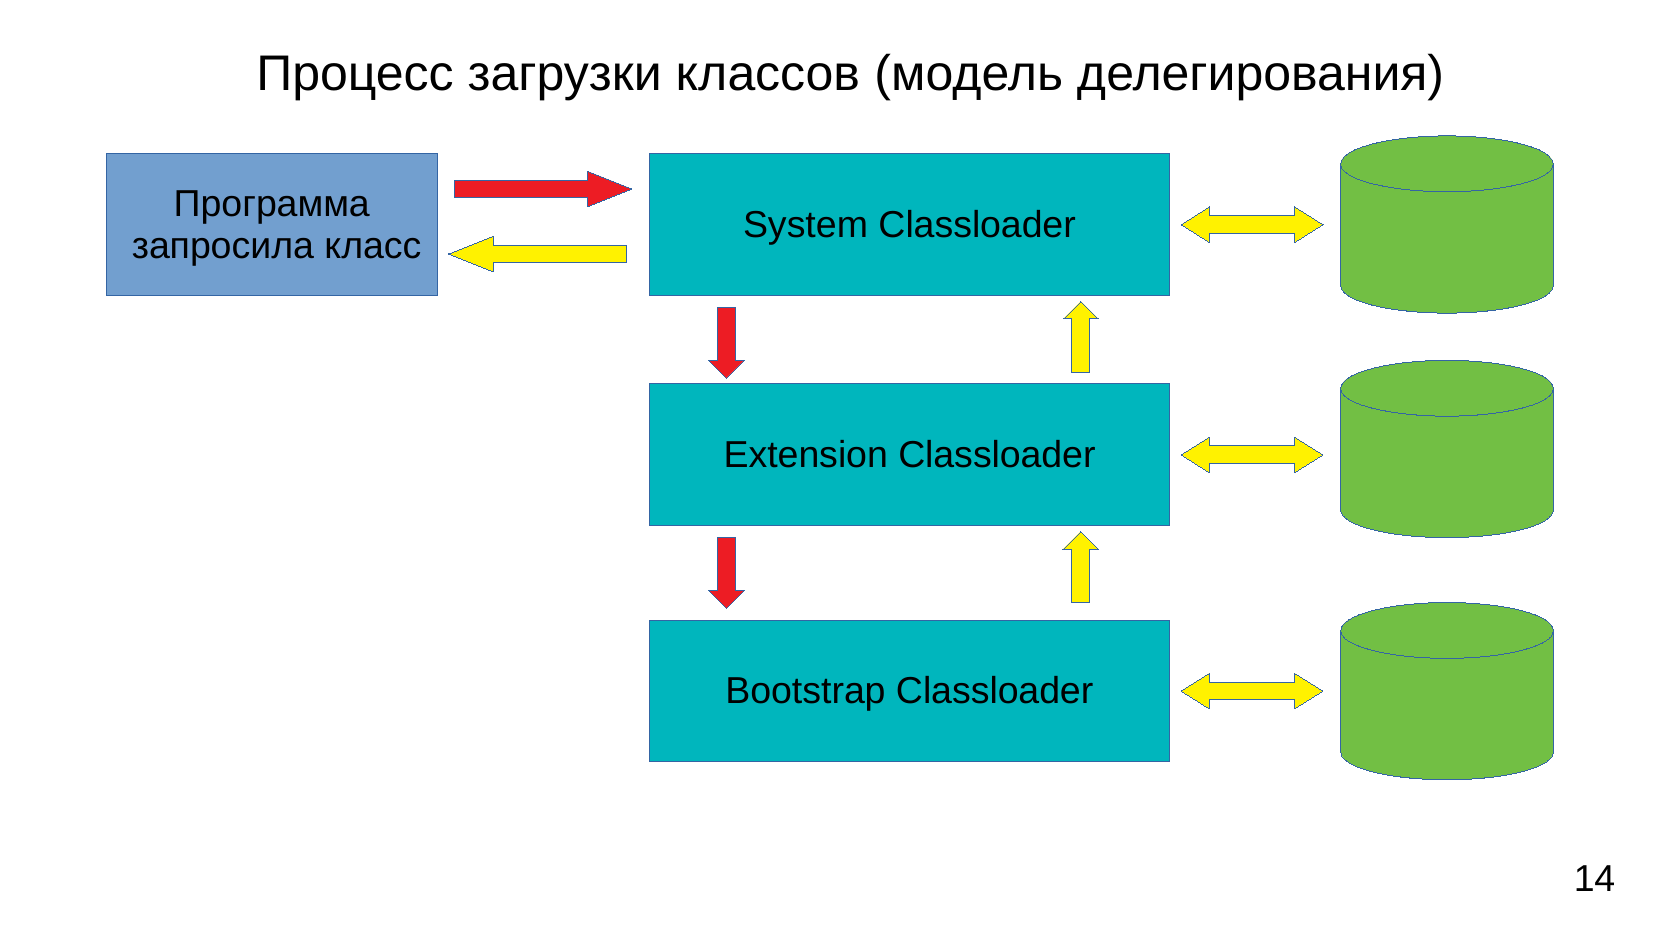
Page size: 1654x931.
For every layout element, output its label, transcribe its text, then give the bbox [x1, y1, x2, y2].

text_box [1181, 206, 1324, 243]
text_box [1062, 531, 1099, 603]
text_box [1181, 437, 1323, 473]
text_box [1340, 135, 1554, 314]
text_box Процесс загрузки классов (модель делегирования) [82, 37, 1619, 164]
text_box [1340, 602, 1554, 780]
text_box [1340, 360, 1554, 538]
text_box [1181, 673, 1323, 709]
text_box Программа запросила класс [106, 153, 438, 296]
text_box [1063, 301, 1099, 373]
text_box Bootstrap Classloader [649, 620, 1170, 762]
text_box [448, 236, 627, 272]
text_box 14 [1559, 850, 1642, 908]
text_box System Classloader [649, 153, 1170, 296]
text_box [708, 307, 745, 379]
text_box [454, 171, 632, 207]
text_box Extension Classloader [649, 383, 1170, 526]
text_box [708, 537, 745, 609]
